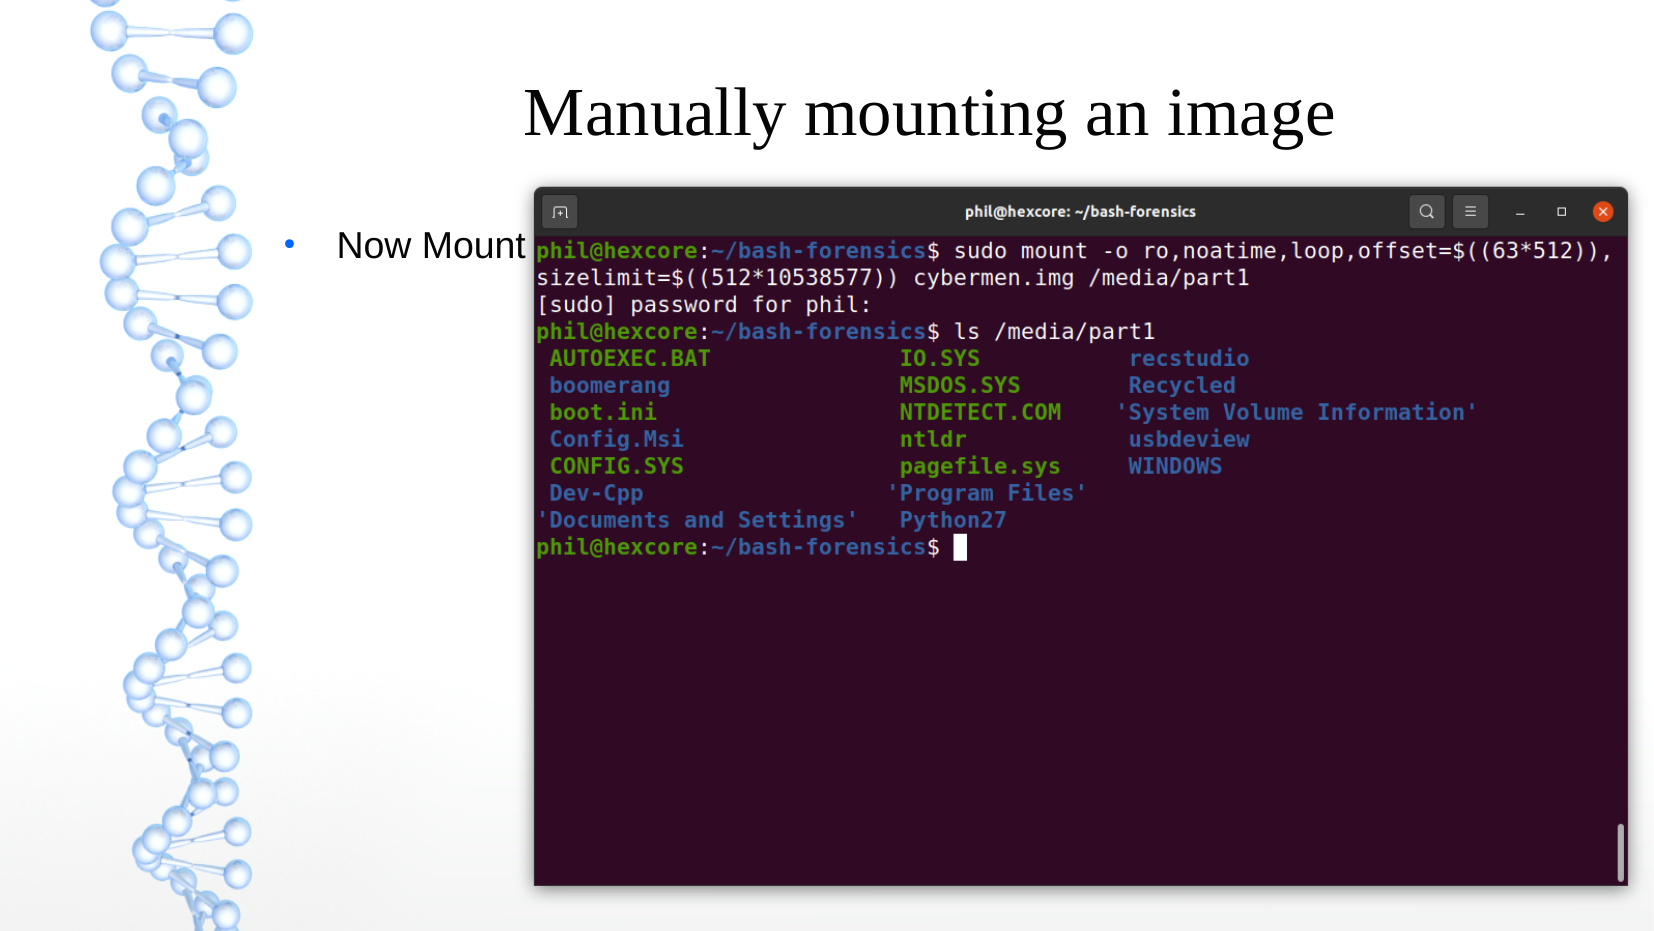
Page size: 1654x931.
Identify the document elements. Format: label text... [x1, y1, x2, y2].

list Now Mount it [265, 224, 508, 764]
title Manually mounting an image [265, 35, 1595, 189]
picture [0, 0, 1654, 931]
